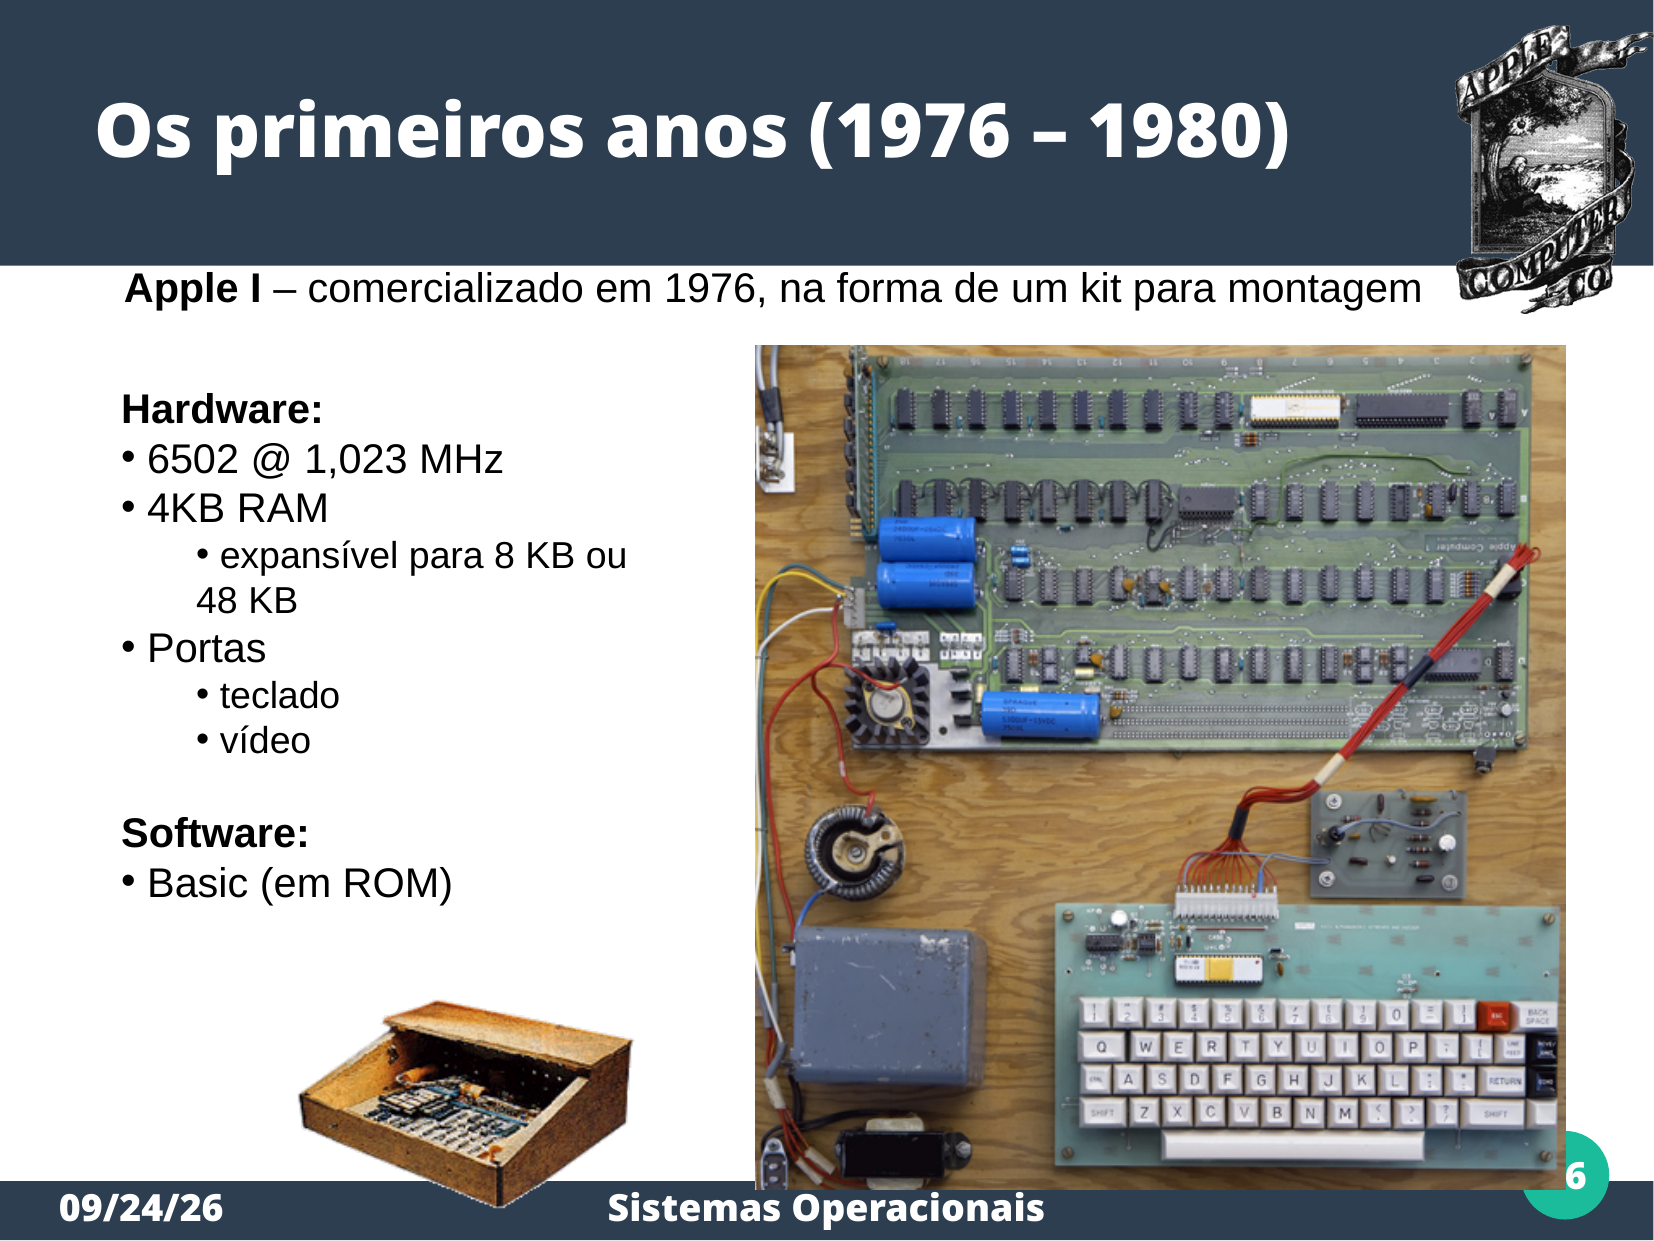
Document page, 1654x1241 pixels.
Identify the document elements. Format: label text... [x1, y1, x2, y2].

picture [1454, 24, 1654, 314]
title Os primeiros anos (1976 – 1980) [59, 49, 1595, 207]
text_box Apple I – comercializado em 1976, na forma de um kit para montagem [108, 253, 1439, 319]
text_box Hardware: 6502 @ 1,023 MHz 4KB RAM expansível para 8 KB ou 48 KB Portas teclado vídeo Software: Basic (em ROM) [106, 374, 674, 914]
picture [755, 345, 1566, 1190]
picture [295, 997, 640, 1217]
